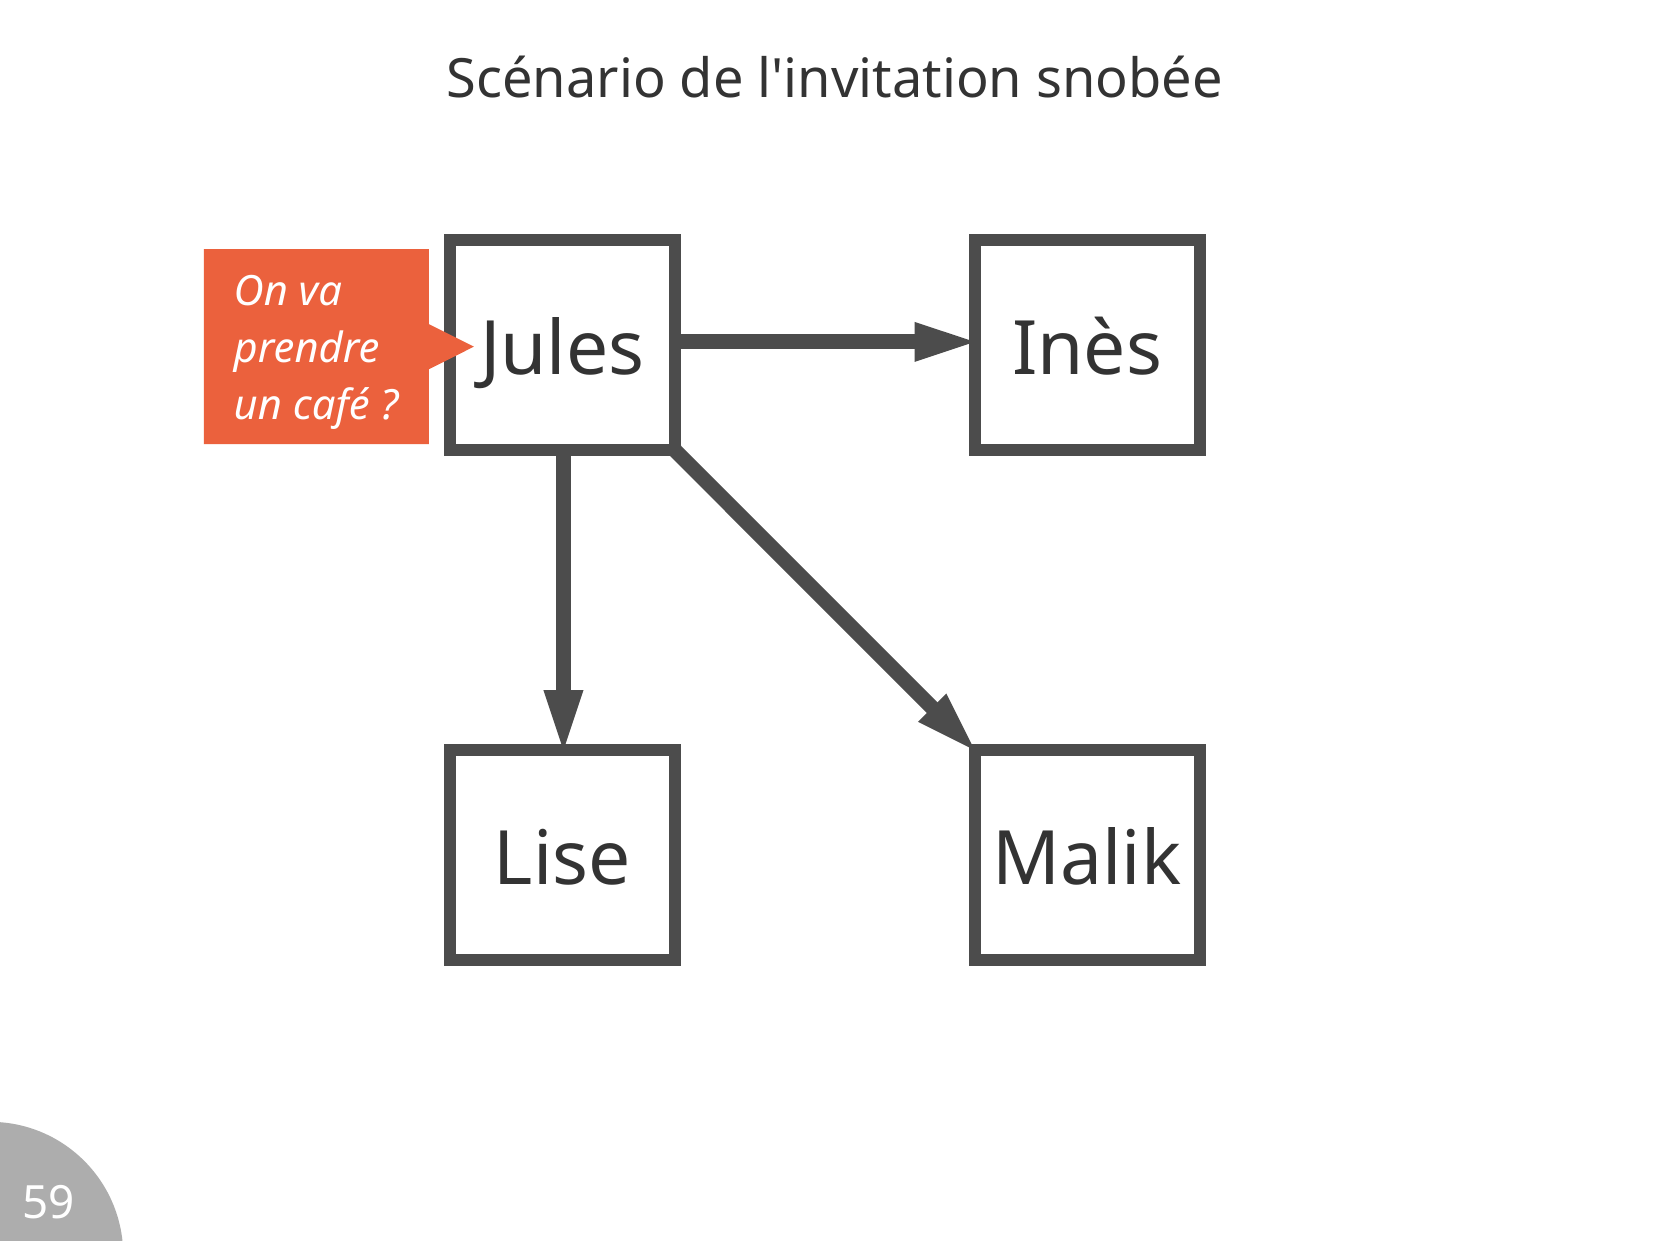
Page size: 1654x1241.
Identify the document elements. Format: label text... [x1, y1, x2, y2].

text_box Lise [449, 750, 675, 961]
text_box On va prendre un café ? [203, 249, 429, 445]
text_box Scénario de l'invitation snobée [50, 3, 1621, 151]
text_box [429, 324, 474, 370]
text_box Inès [974, 240, 1200, 451]
text_box Jules [449, 240, 675, 451]
text_box Malik [974, 750, 1200, 961]
